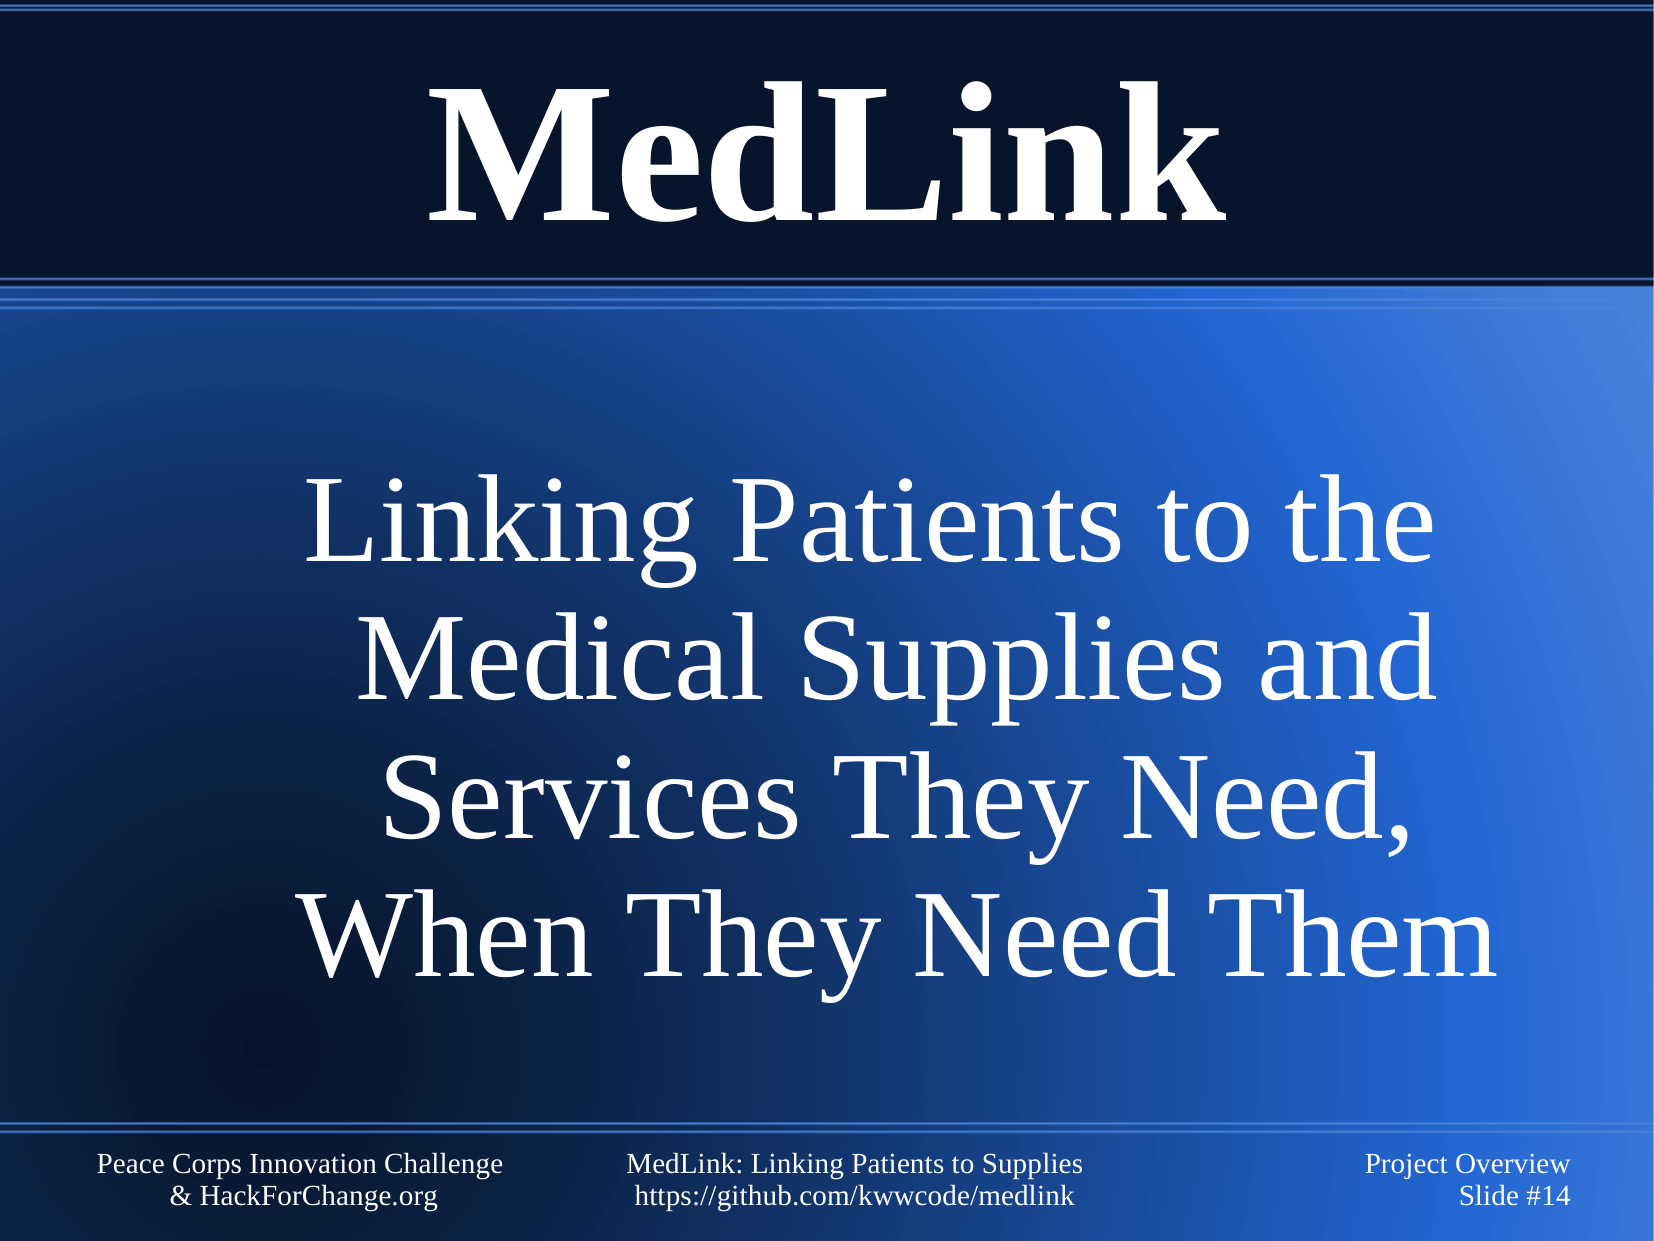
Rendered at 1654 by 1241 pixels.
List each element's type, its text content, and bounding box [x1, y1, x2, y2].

title MedLink [82, 42, 1571, 264]
picture [0, 0, 1654, 1241]
list Linking Patients to the Medical Supplies and Services They Need, When They Need Them [82, 450, 1571, 1016]
